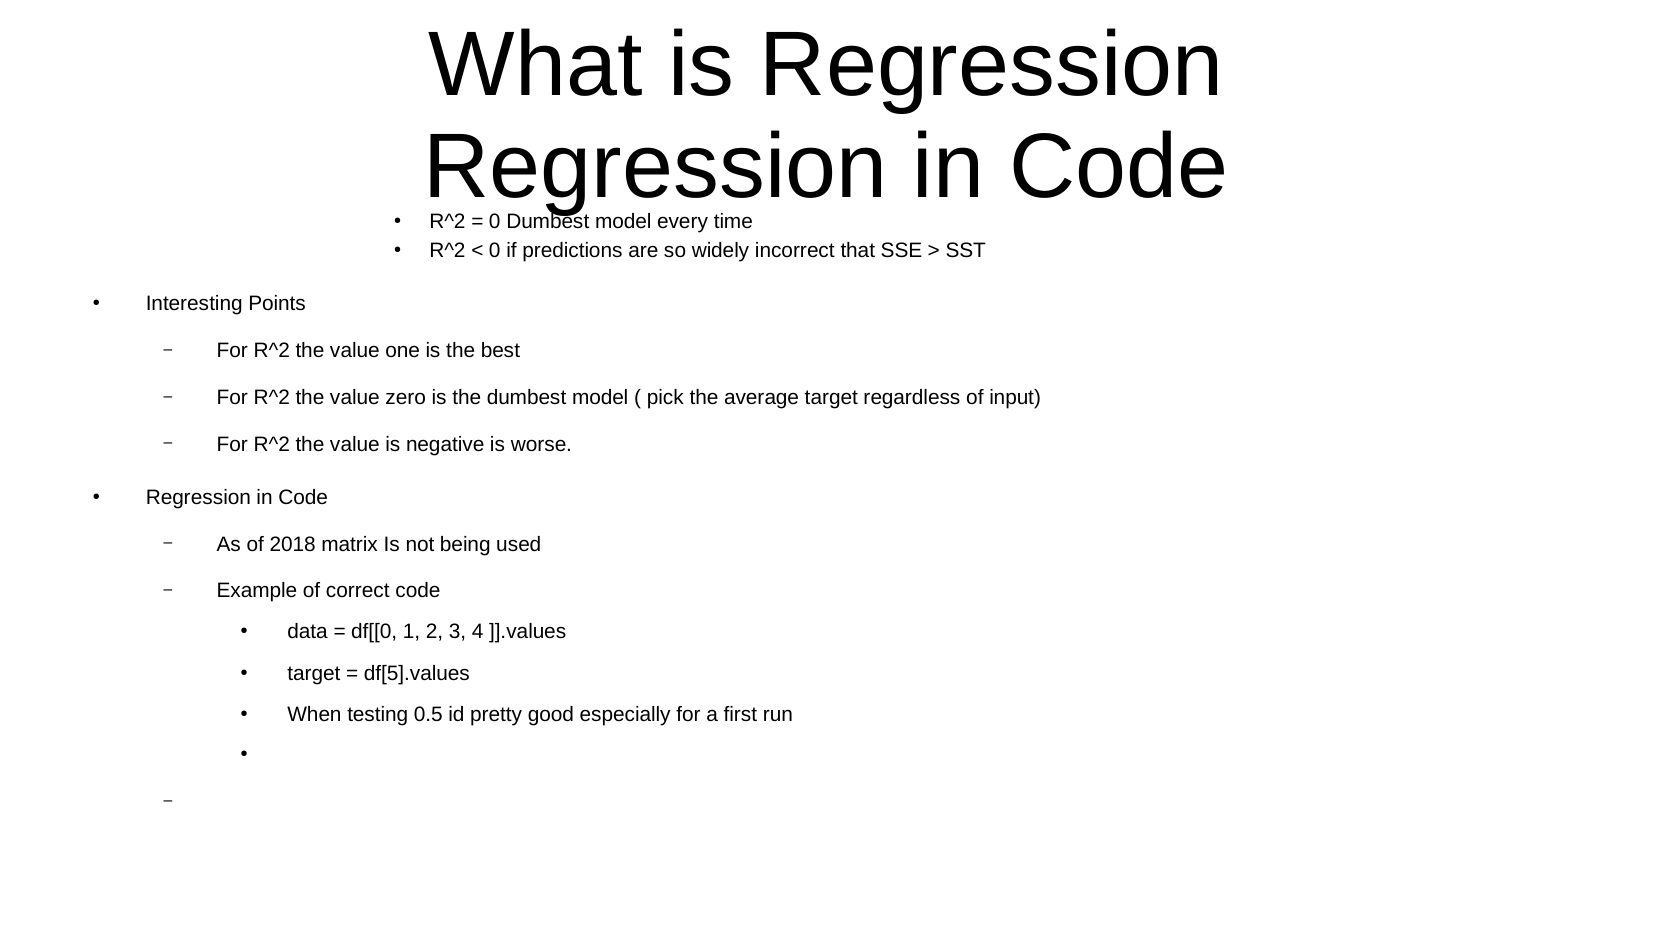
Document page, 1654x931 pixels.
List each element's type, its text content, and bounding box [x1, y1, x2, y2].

title What is Regression Regression in Code [82, 12, 1571, 210]
list R^2 = 0 Dumbest model every time R^2 < 0 if predictions are so widely incorrect that SSE > SST Interesting Points For R^2 the value one is the best For R^2 the value zero is the dumbest model ( pick the average target regardless of input) For R^2 the value is negative is worse. Regression in Code As of 2018 matrix Is not being used Example of correct code data = df[[0, 1, 2, 3, 4 ]].values target = df[5].values When testing 0.5 id pretty good especially for a first run [75, 210, 1628, 908]
